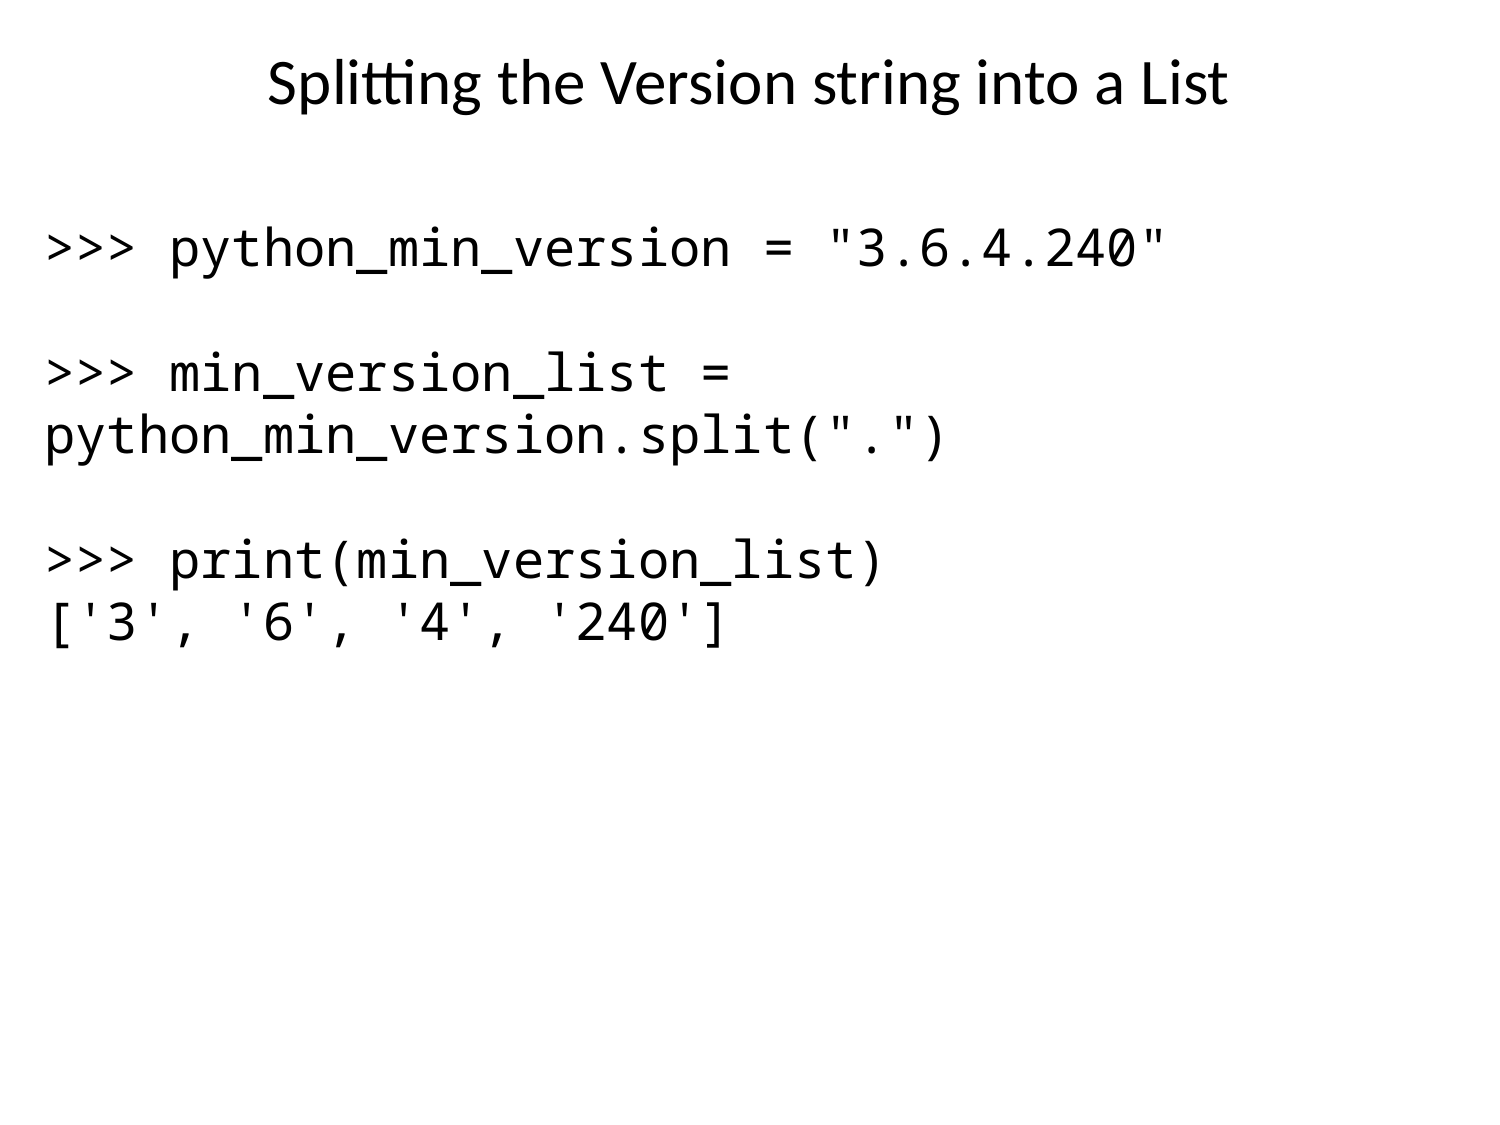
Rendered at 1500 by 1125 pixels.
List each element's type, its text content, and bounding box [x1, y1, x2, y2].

title Splitting the Version string into a List [112, 30, 1388, 126]
text_box >>> python_min_version = "3.6.4.240" >>> min_version_list = python_min_version.split(".") >>> print(min_version_list) ['3', '6', '4', '240'] [29, 172, 1500, 693]
